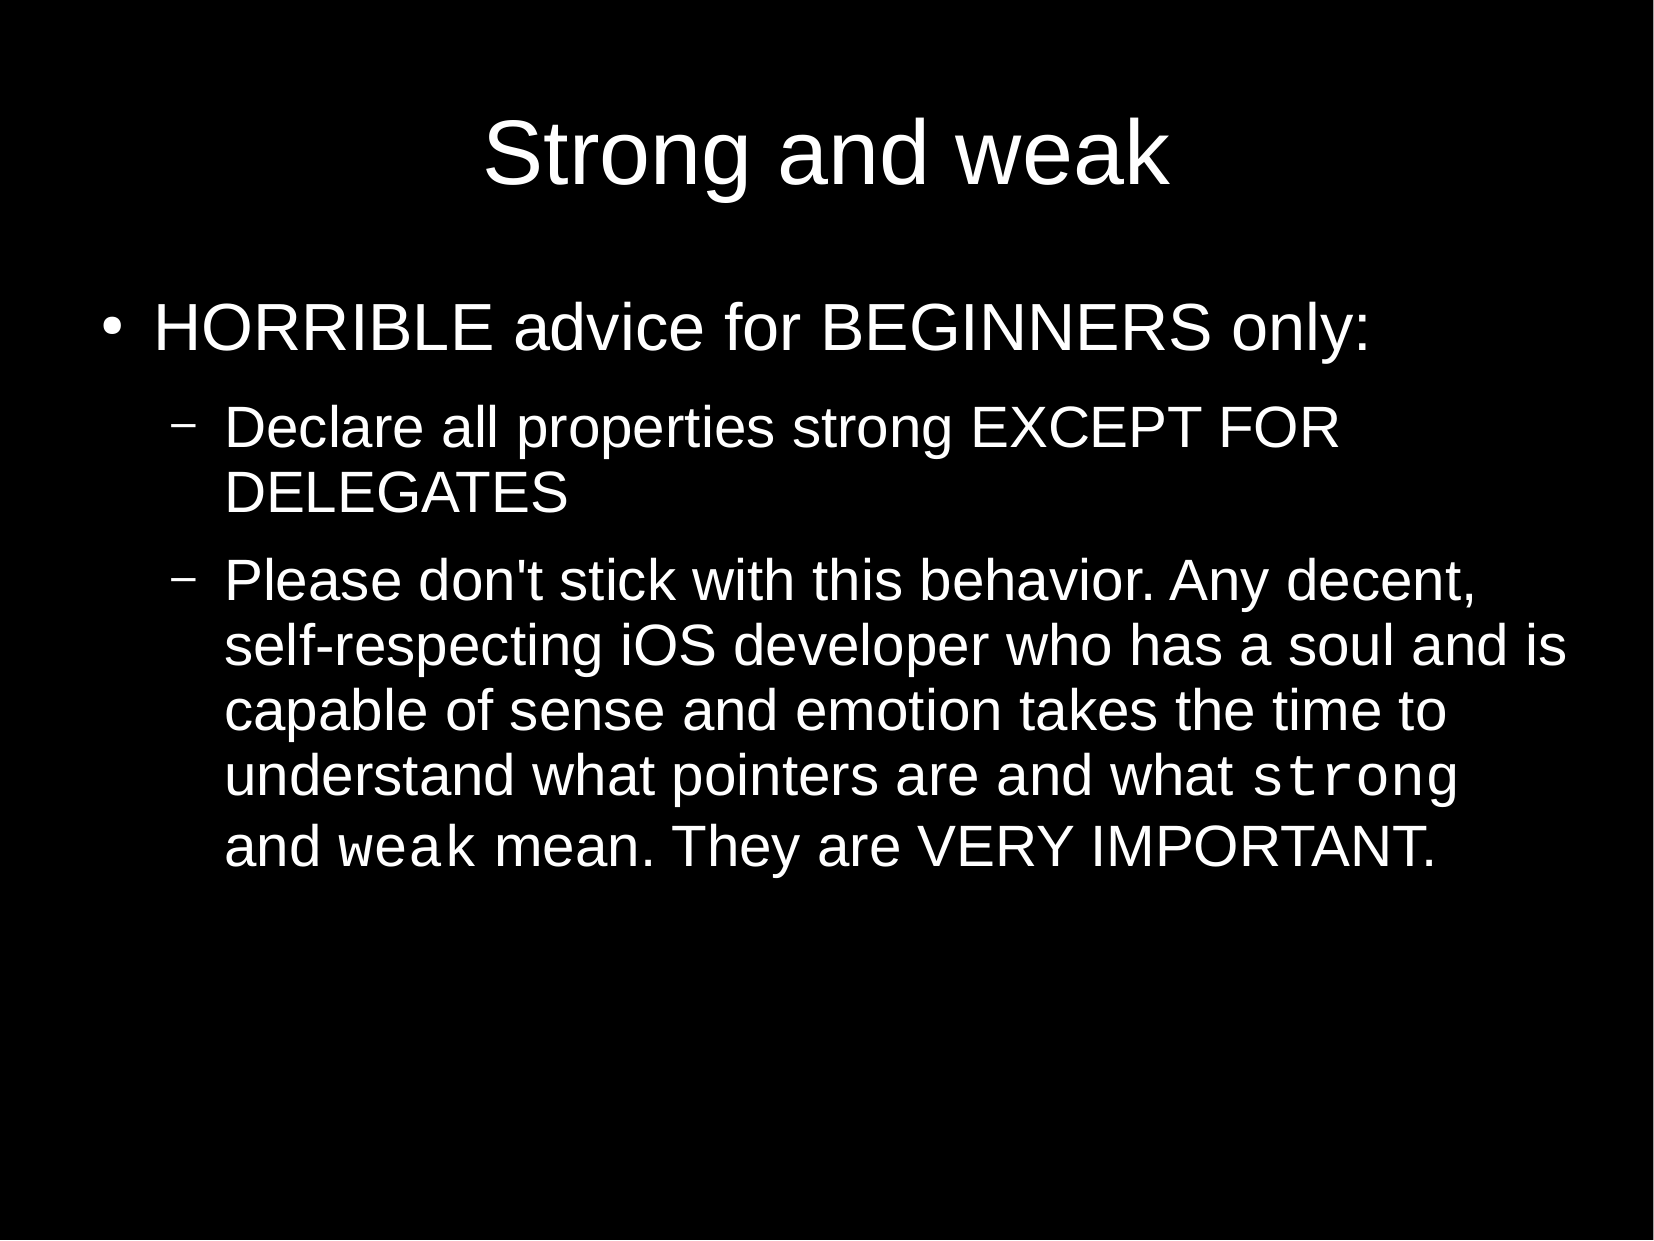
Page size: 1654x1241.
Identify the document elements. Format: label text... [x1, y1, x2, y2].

list HORRIBLE advice for BEGINNERS only: Declare all properties strong EXCEPT FOR DELEGATES Please don't stick with this behavior. Any decent, self-respecting iOS developer who has a soul and is capable of sense and emotion takes the time to understand what pointers are and what strong and weak mean. They are VERY IMPORTANT. [82, 290, 1571, 1010]
title Strong and weak [82, 49, 1571, 257]
